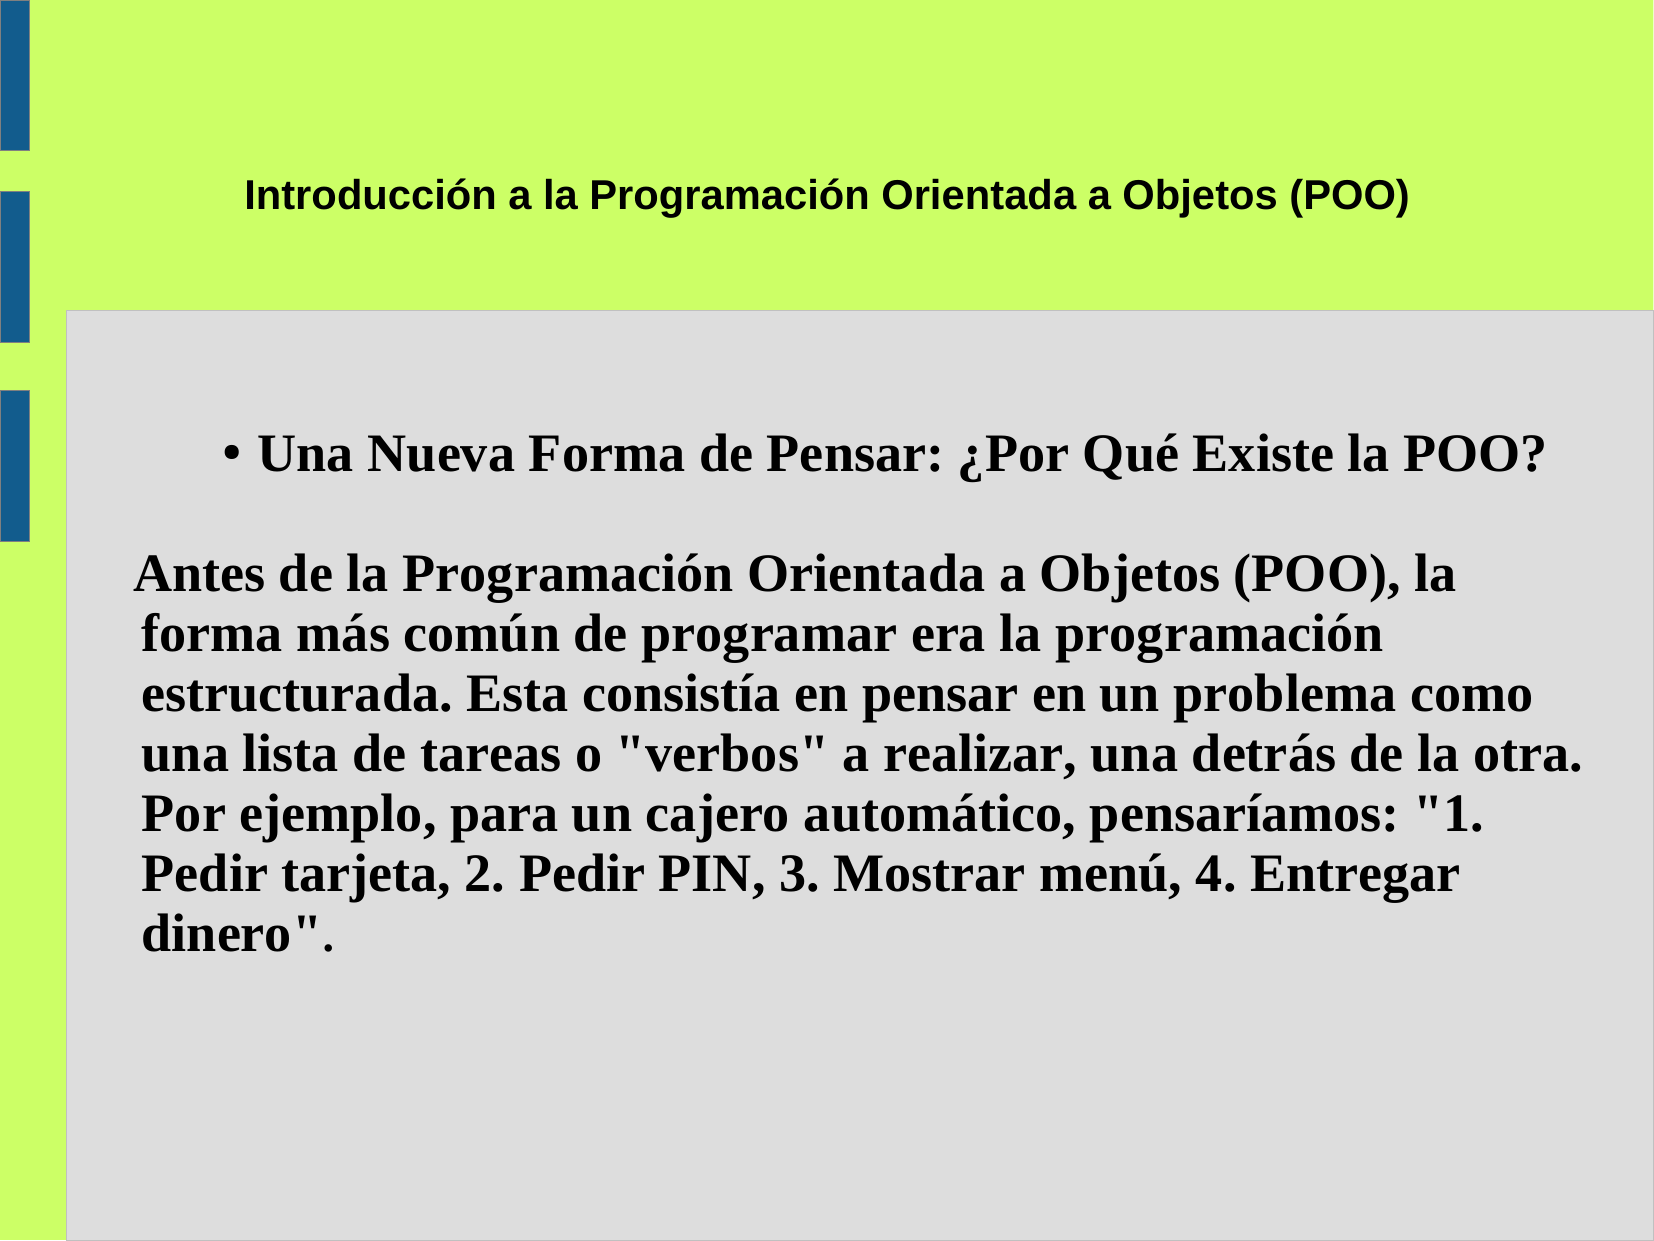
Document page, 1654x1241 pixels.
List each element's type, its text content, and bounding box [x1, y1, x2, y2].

subtitle Una Nueva Forma de Pensar: ¿Por Qué Existe la POO? Antes de la Programación Orientada a Objetos (POO), la forma más común de programar era la programación estructurada. Esta consistía en pensar en un problema como una lista de tareas o "verbos" a realizar, una detrás de la otra. Por ejemplo, para un cajero automático, pensaríamos: "1. Pedir tarjeta, 2. Pedir PIN, 3. Mostrar menú, 4. Entregar dinero". [106, 197, 1595, 1241]
title Introducción a la Programación Orientada a Objetos (POO) [121, 91, 1534, 197]
